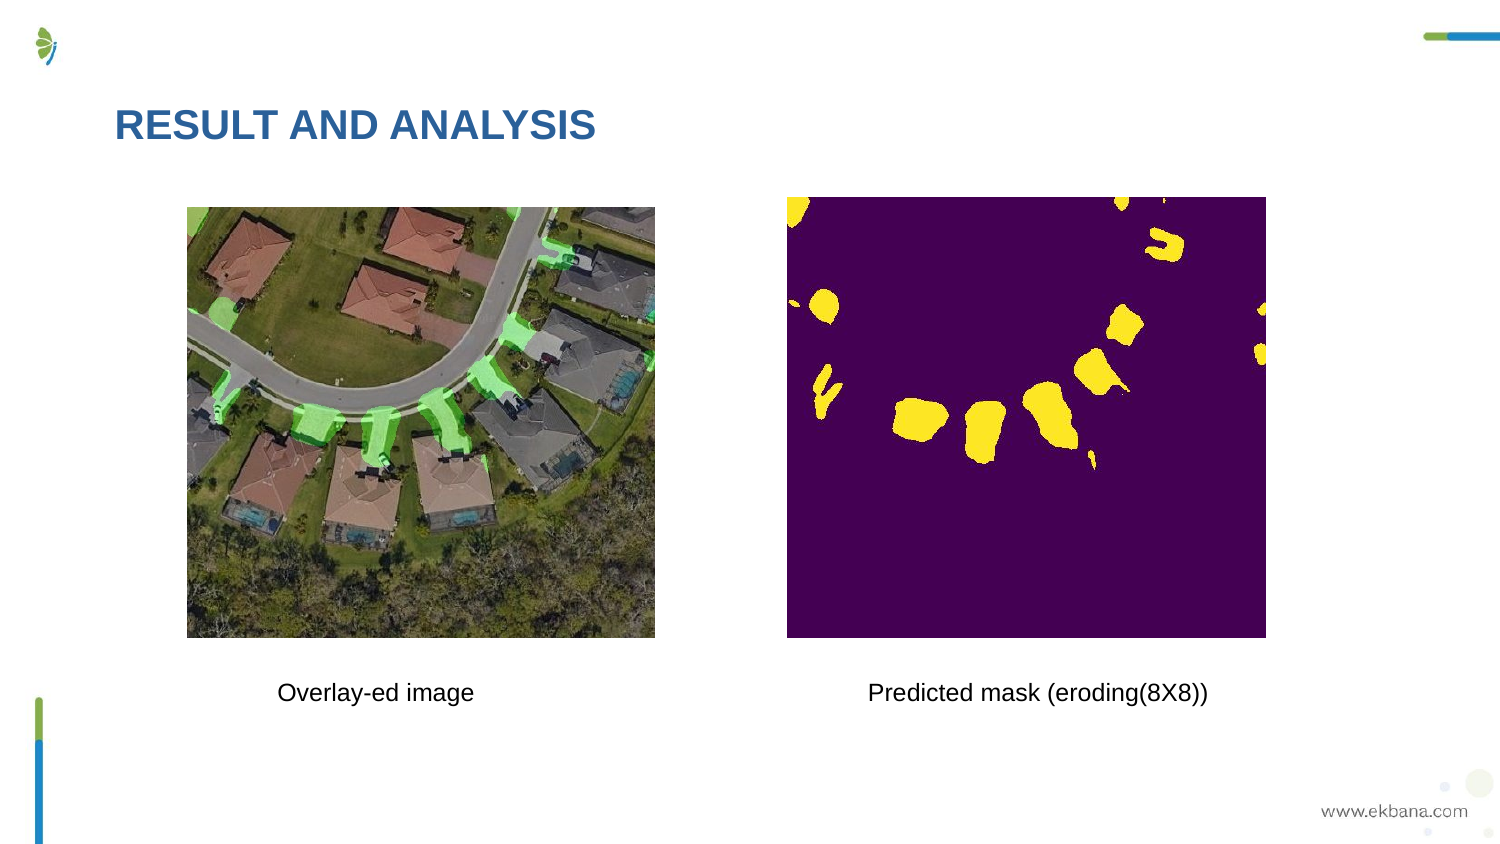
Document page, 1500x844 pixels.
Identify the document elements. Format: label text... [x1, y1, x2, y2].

text_box Overlay-ed image [262, 670, 563, 742]
title RESULT AND ANALYSIS [103, 44, 1397, 208]
text_box Predicted mask (eroding(8X8)) [853, 671, 1225, 714]
picture [0, 0, 1500, 844]
